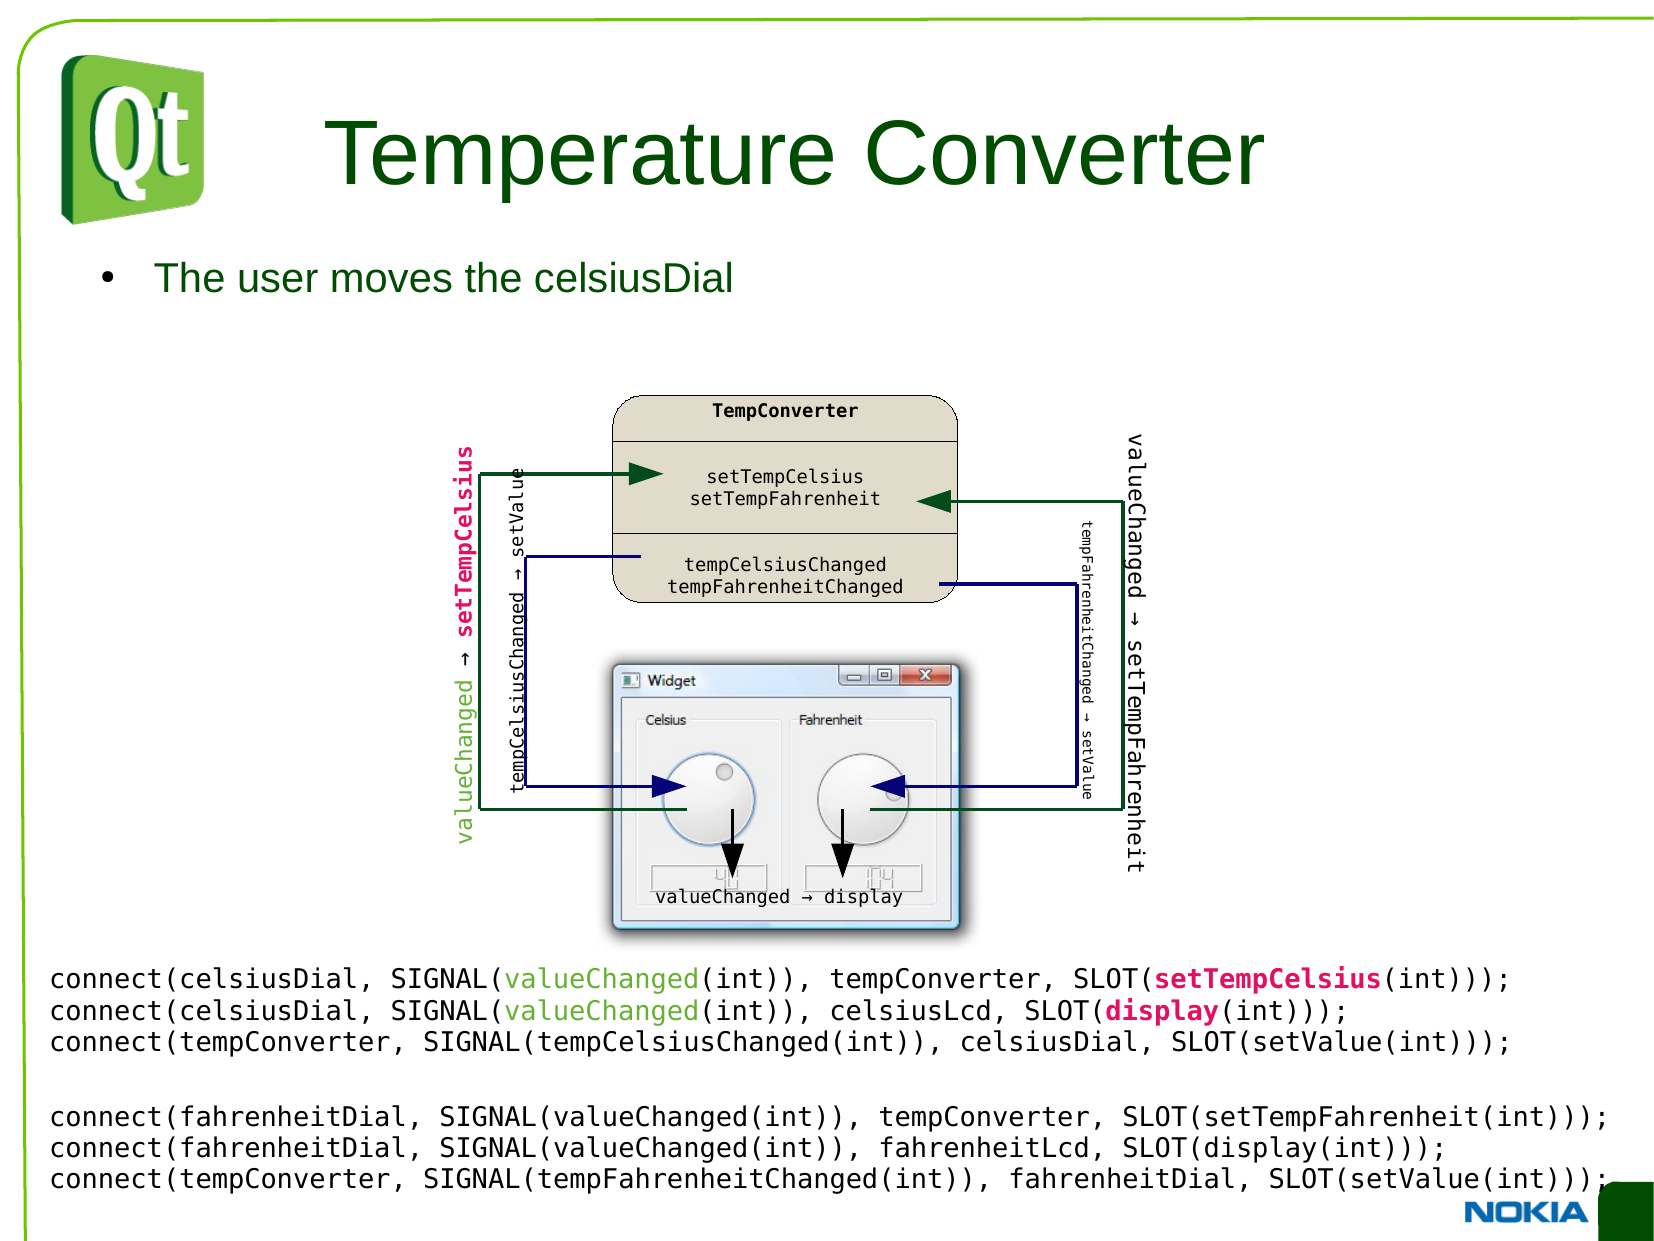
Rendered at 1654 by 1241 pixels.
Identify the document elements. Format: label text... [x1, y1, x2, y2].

text_box connect(celsiusDial, SIGNAL(valueChanged(int)), tempConverter, SLOT(setTempCelsius(int))); connect(celsiusDial, SIGNAL(valueChanged(int)), celsiusLcd, SLOT(display(int))); connect(tempConverter, SIGNAL(tempCelsiusChanged(int)), celsiusDial, SLOT(setValue(int))); connect(fahrenheitDial, SIGNAL(valueChanged(int)), tempConverter, SLOT(setTempFahrenheit(int))); connect(fahrenheitDial, SIGNAL(valueChanged(int)), fahrenheitLcd, SLOT(display(int))); connect(tempConverter, SIGNAL(tempFahrenheitChanged(int)), fahrenheitDial, SLOT(setValue(int))); [34, 956, 1631, 1206]
picture [594, 648, 986, 952]
list The user moves the celsiusDial [82, 254, 1571, 325]
text_box tempCelsiusChanged → setValue [497, 451, 536, 810]
text_box tempFahrenheitChanged → setValue [1071, 505, 1104, 817]
text_box valueChanged → setTempFahrenheit [1114, 419, 1158, 891]
picture [1465, 1206, 1589, 1223]
text_box TempConverter setTempCelsius setTempFahrenheit tempCelsiusChanged tempFahrenheitChanged [612, 395, 958, 441]
text_box valueChanged → setTempCelsius [442, 429, 485, 860]
text_box valueChanged → display [640, 878, 933, 916]
picture [61, 55, 204, 225]
text_box TempConverter setTempCelsius setTempFahrenheit tempCelsiusChanged tempFahrenheitChanged [612, 534, 958, 603]
title Temperature Converter [257, 49, 1333, 254]
text_box TempConverter setTempCelsius setTempFahrenheit tempCelsiusChanged tempFahrenheitChanged [612, 442, 958, 533]
